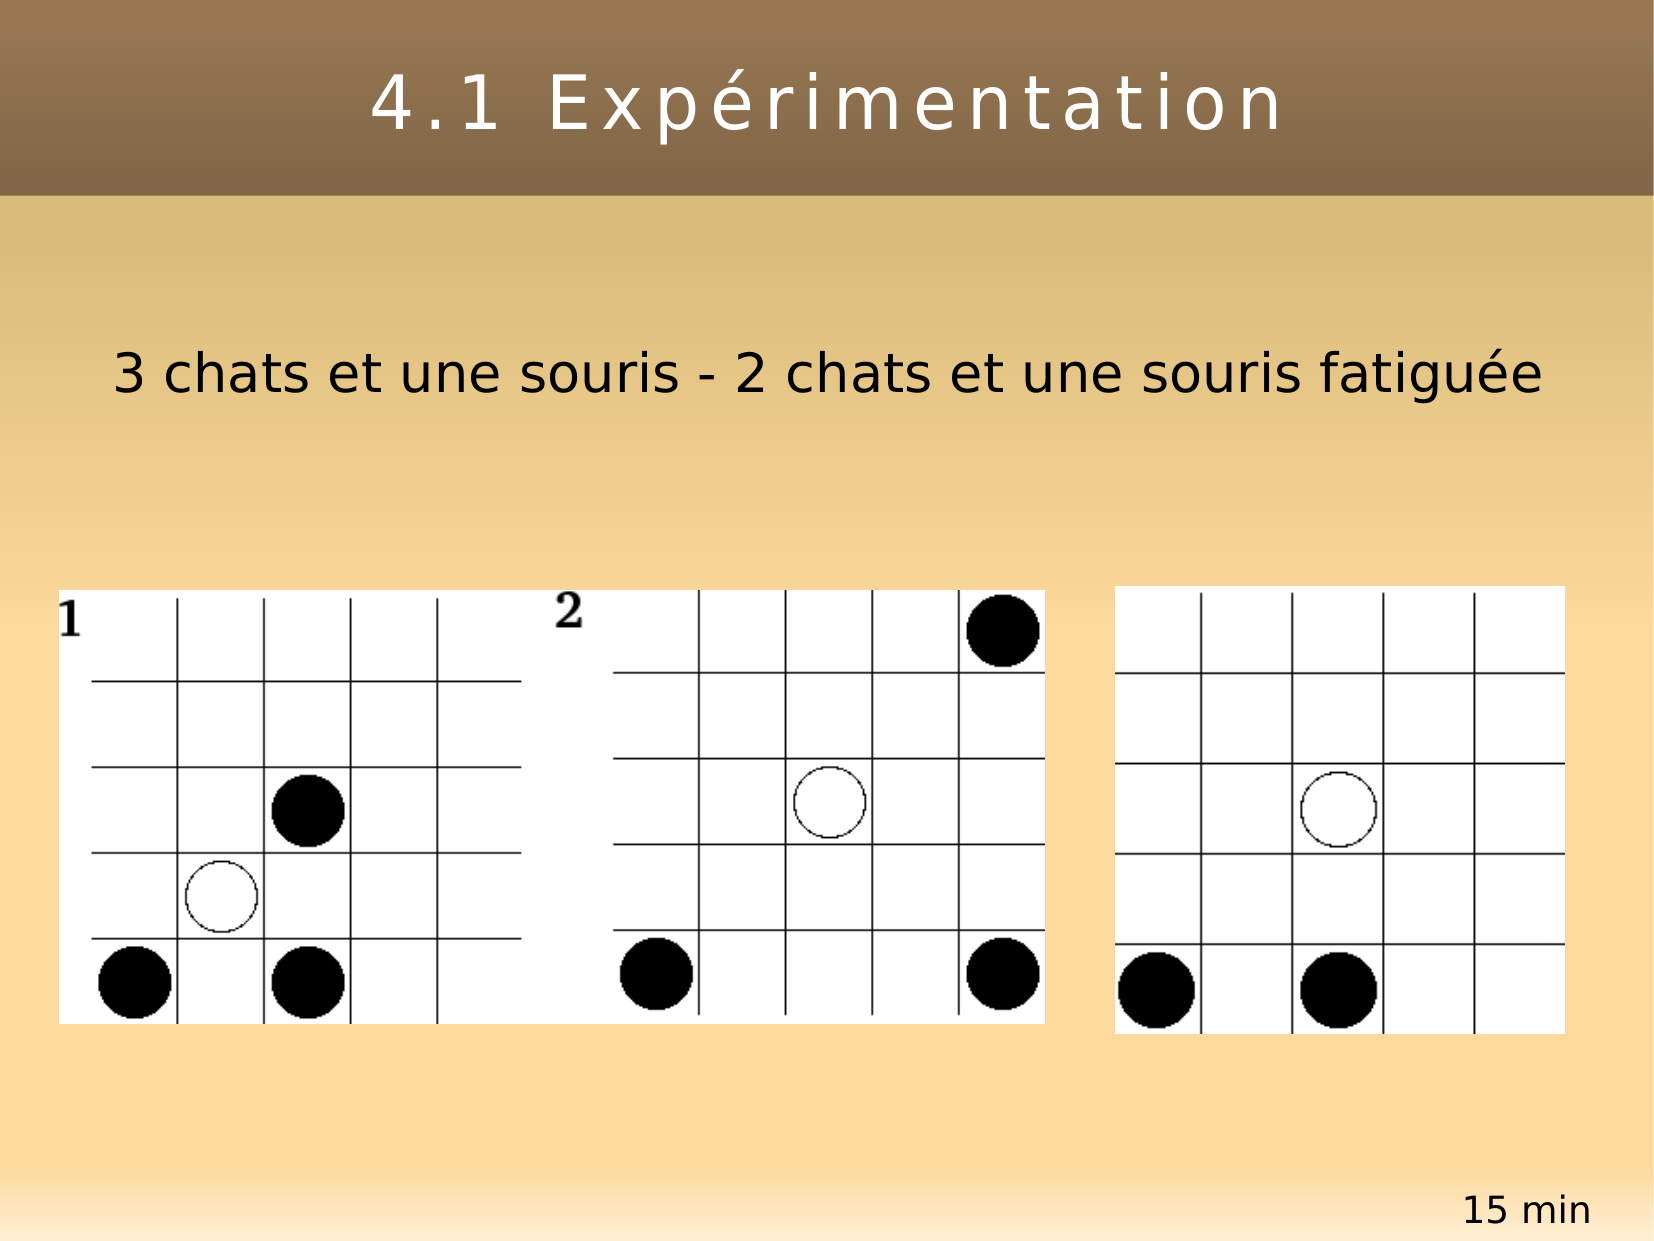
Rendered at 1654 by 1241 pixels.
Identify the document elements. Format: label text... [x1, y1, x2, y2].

picture [0, 0, 1654, 1241]
subtitle 3 chats et une souris - 2 chats et une souris fatiguée [76, 274, 1625, 473]
text_box 15 min [1446, 1181, 1654, 1240]
title 4.1 Expérimentation [59, 29, 1595, 178]
